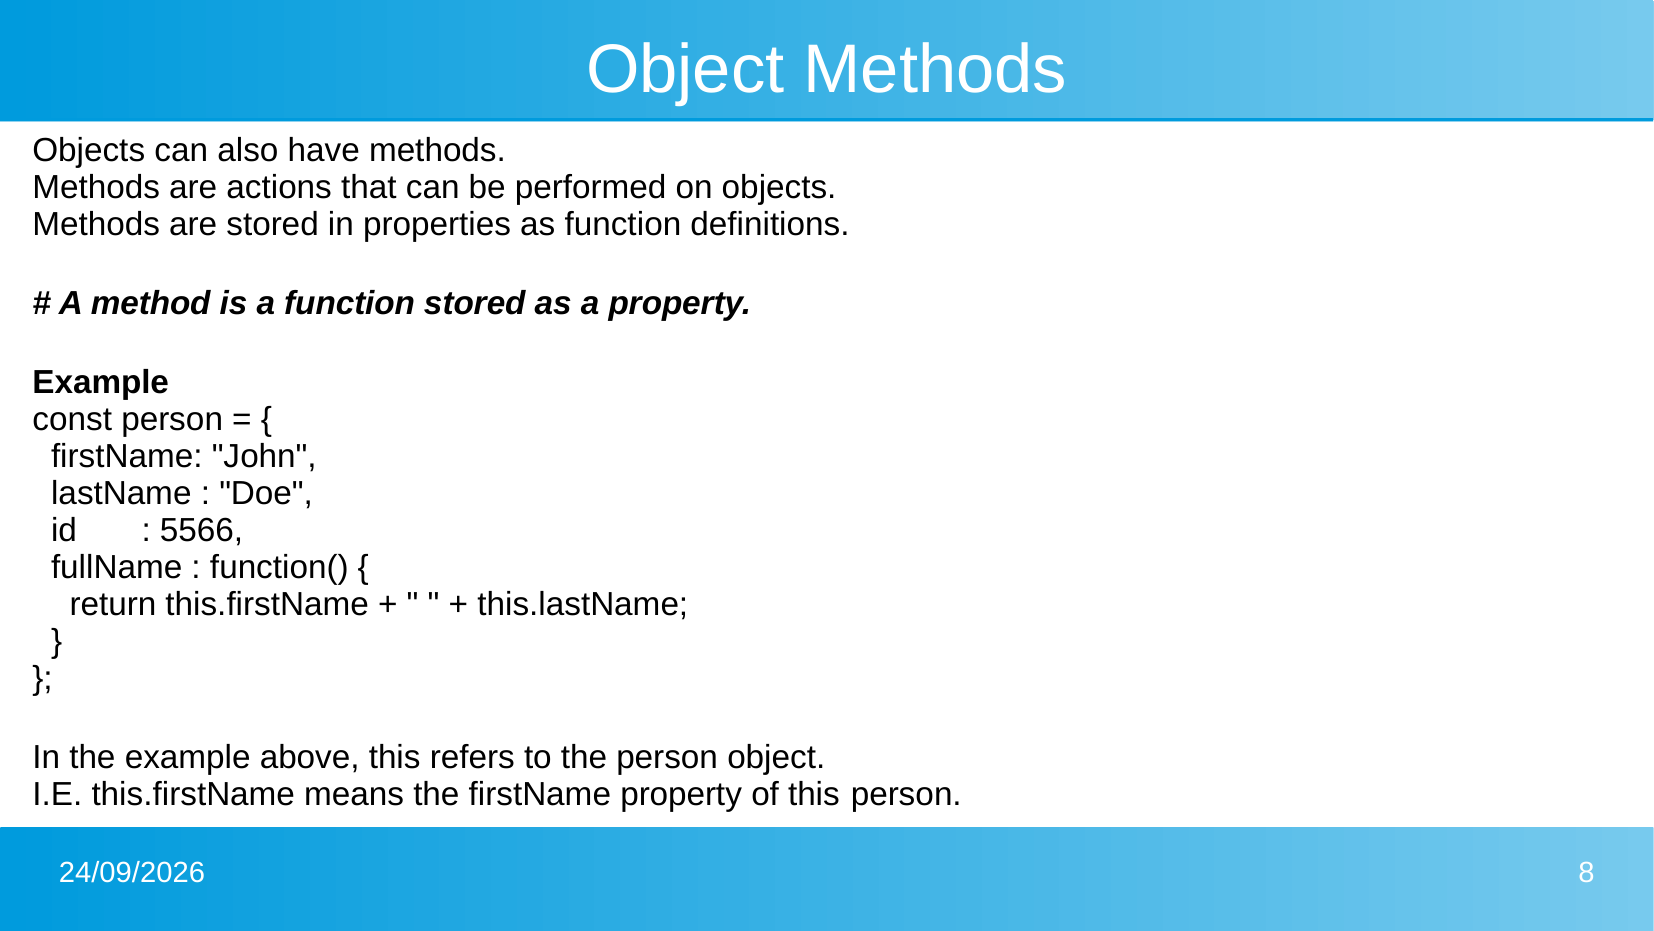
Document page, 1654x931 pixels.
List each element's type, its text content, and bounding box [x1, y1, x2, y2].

text_box Objects can also have methods. Methods are actions that can be performed on objects. Methods are stored in properties as function definitions. # A method is a function stored as a property. Example const person = { firstName: "John", lastName : "Doe", id : 5566, fullName : function() { return this.firstName + " " + this.lastName; } }; In the example above, this refers to the person object. I.E. this.firstName means the firstName property of this person. [17, 124, 1317, 821]
title Object Methods [59, 29, 1595, 108]
